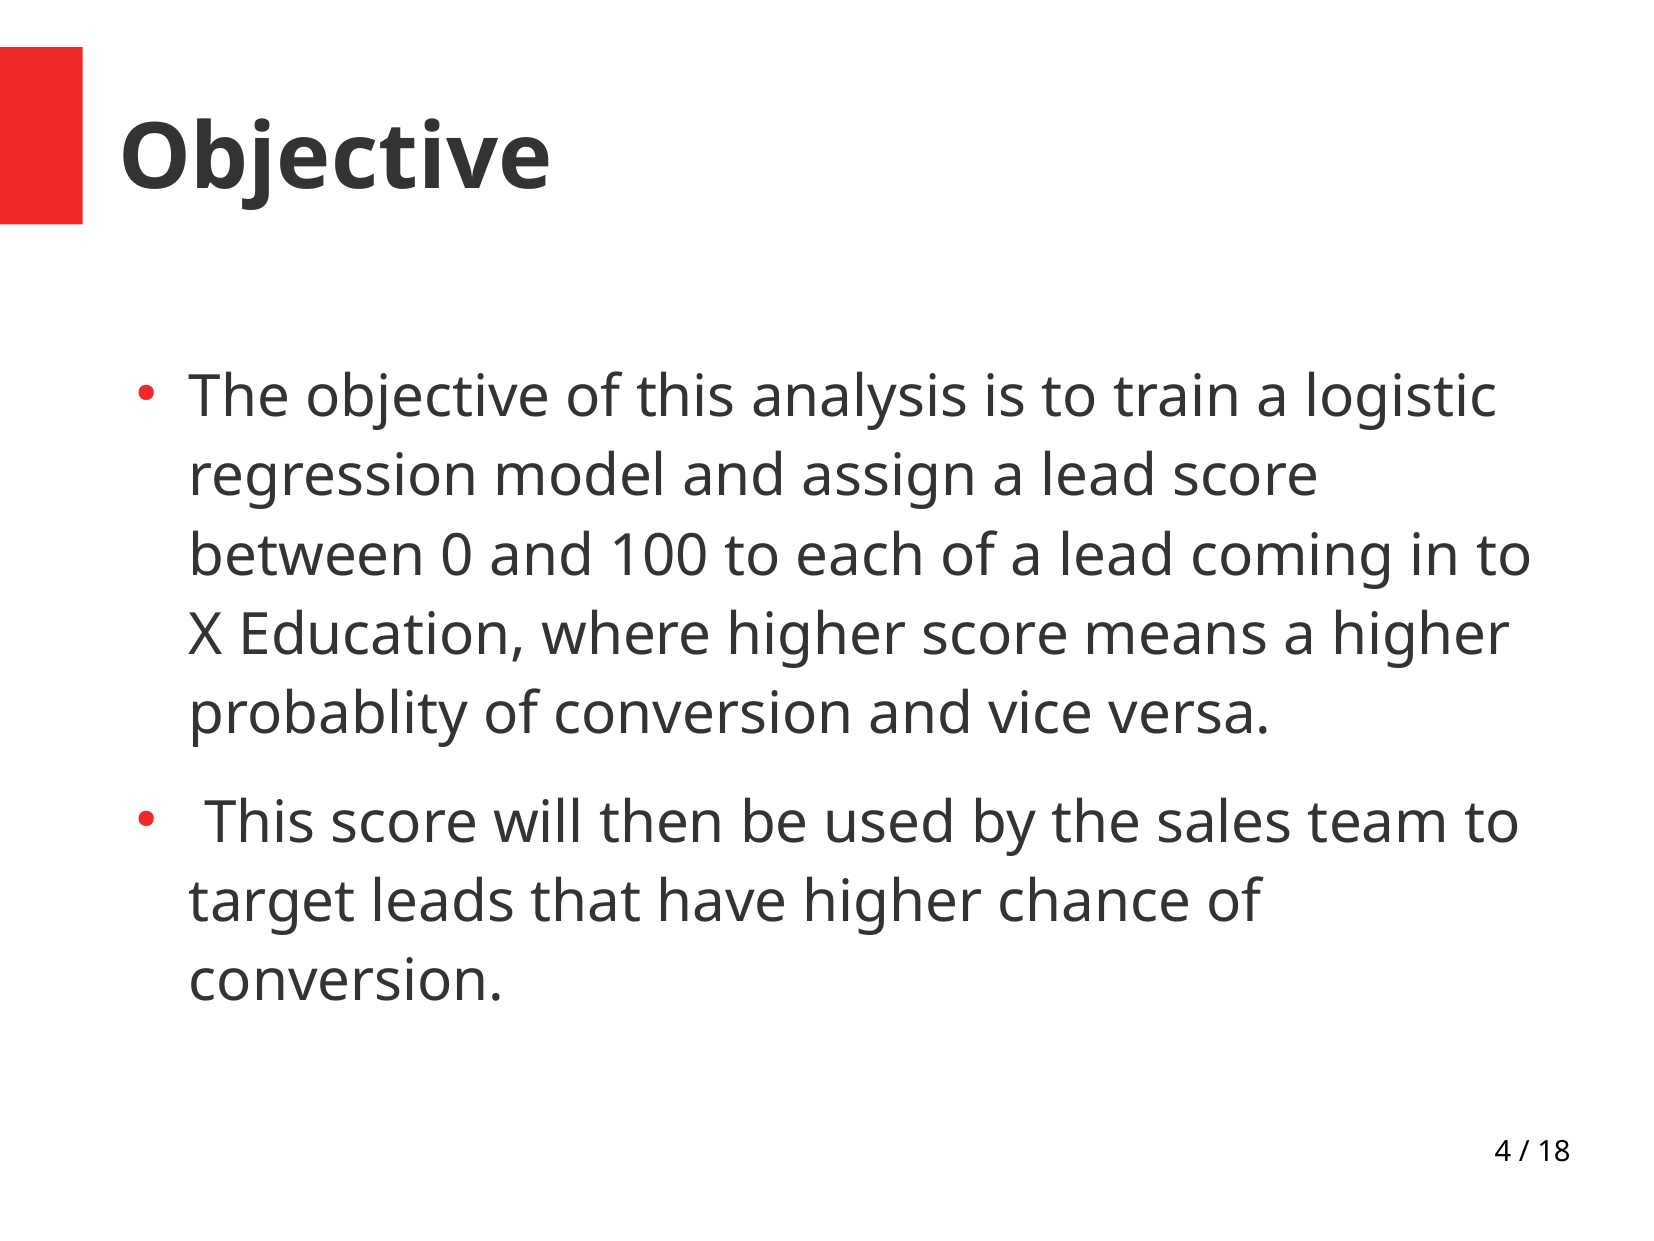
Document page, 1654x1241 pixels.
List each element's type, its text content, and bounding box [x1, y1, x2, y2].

list The objective of this analysis is to train a logistic regression model and assign a lead score between 0 and 100 to each of a lead coming in to X Education, where higher score means a higher probablity of conversion and vice versa. This score will then be used by the sales team to target leads that have higher chance of conversion. [118, 354, 1536, 1074]
title Objective [118, 49, 1571, 257]
